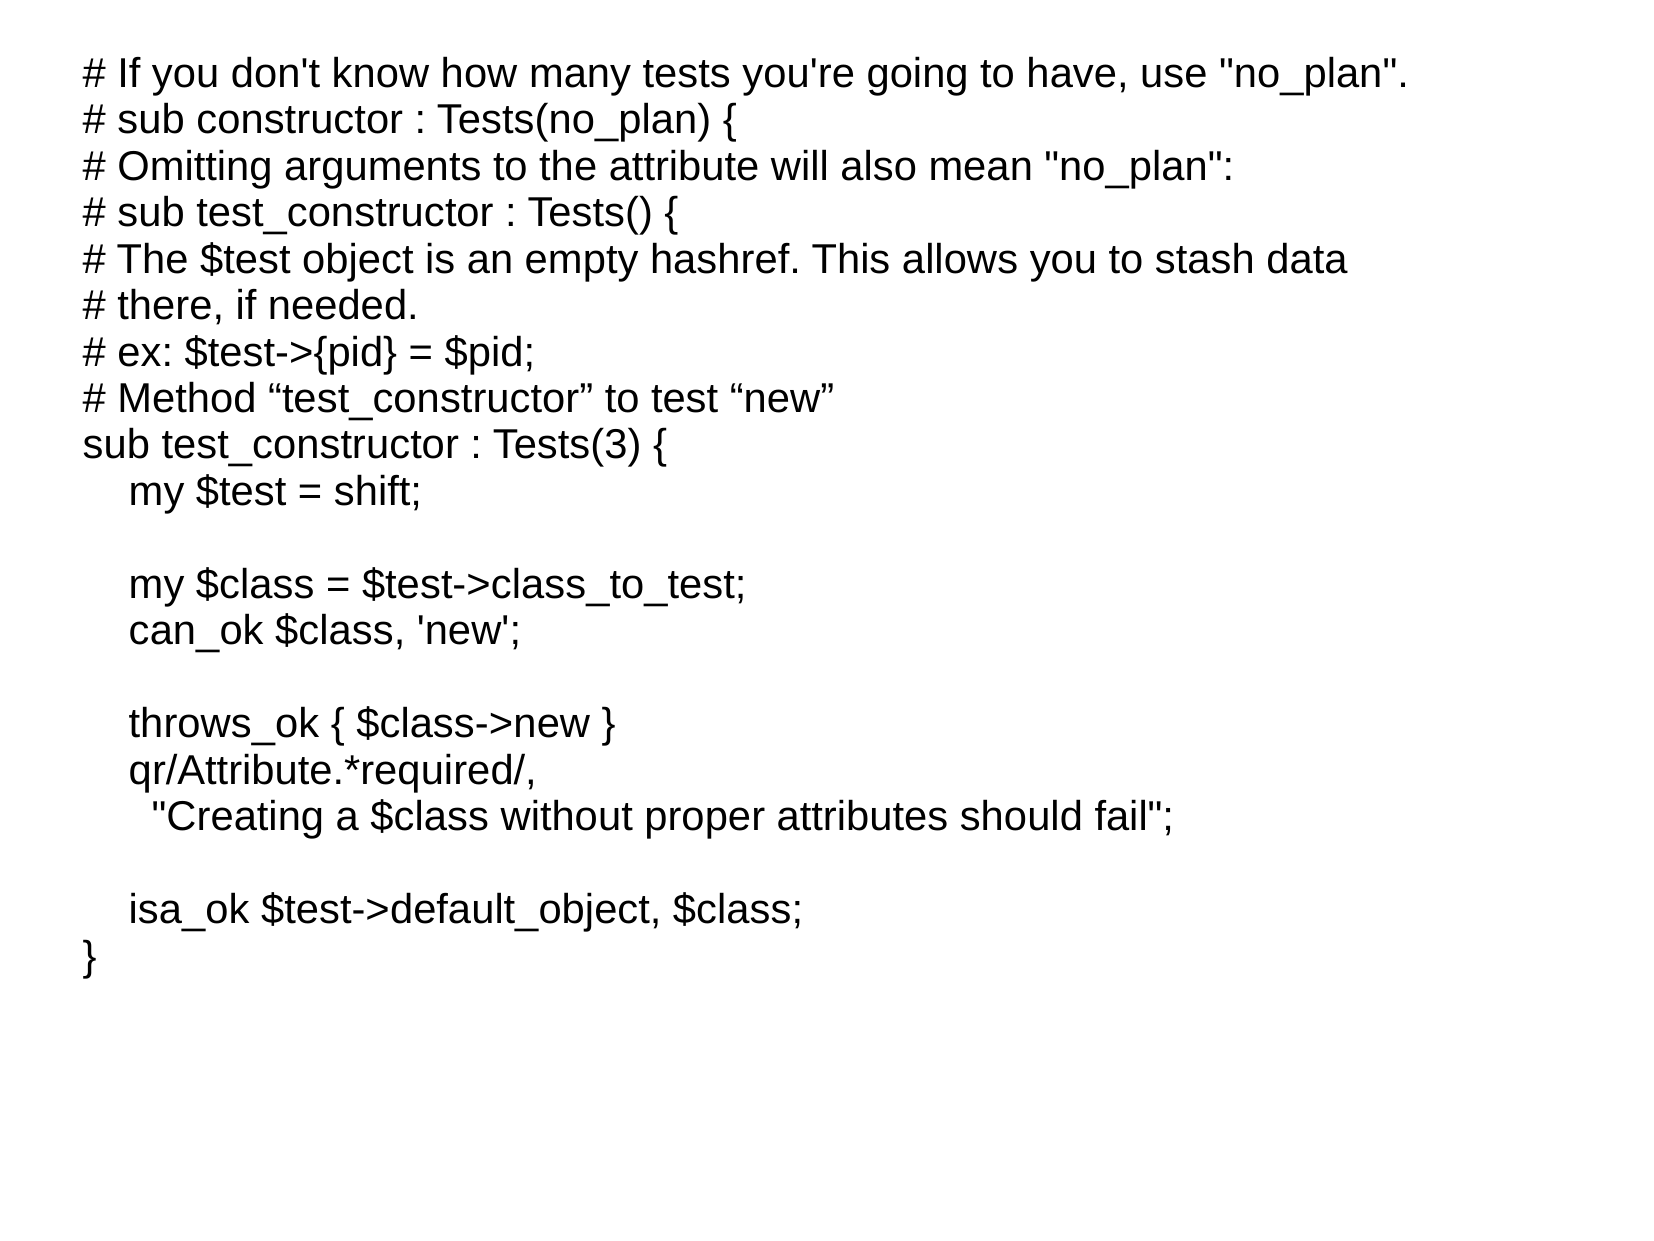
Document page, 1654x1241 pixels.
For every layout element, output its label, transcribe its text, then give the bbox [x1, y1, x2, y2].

subtitle # If you don't know how many tests you're going to have, use "no_plan". # sub constructor : Tests(no_plan) { # Omitting arguments to the attribute will also mean "no_plan": # sub test_constructor : Tests() { # The $test object is an empty hashref. This allows you to stash data # there, if needed. # ex: $test->{pid} = $pid; # Method “test_constructor” to test “new” sub test_constructor : Tests(3) { my $test = shift; my $class = $test->class_to_test; can_ok $class, 'new'; throws_ok { $class->new } qr/Attribute.*required/, "Creating a $class without proper attributes should fail"; isa_ok $test->default_object, $class; } [82, 49, 1571, 1010]
